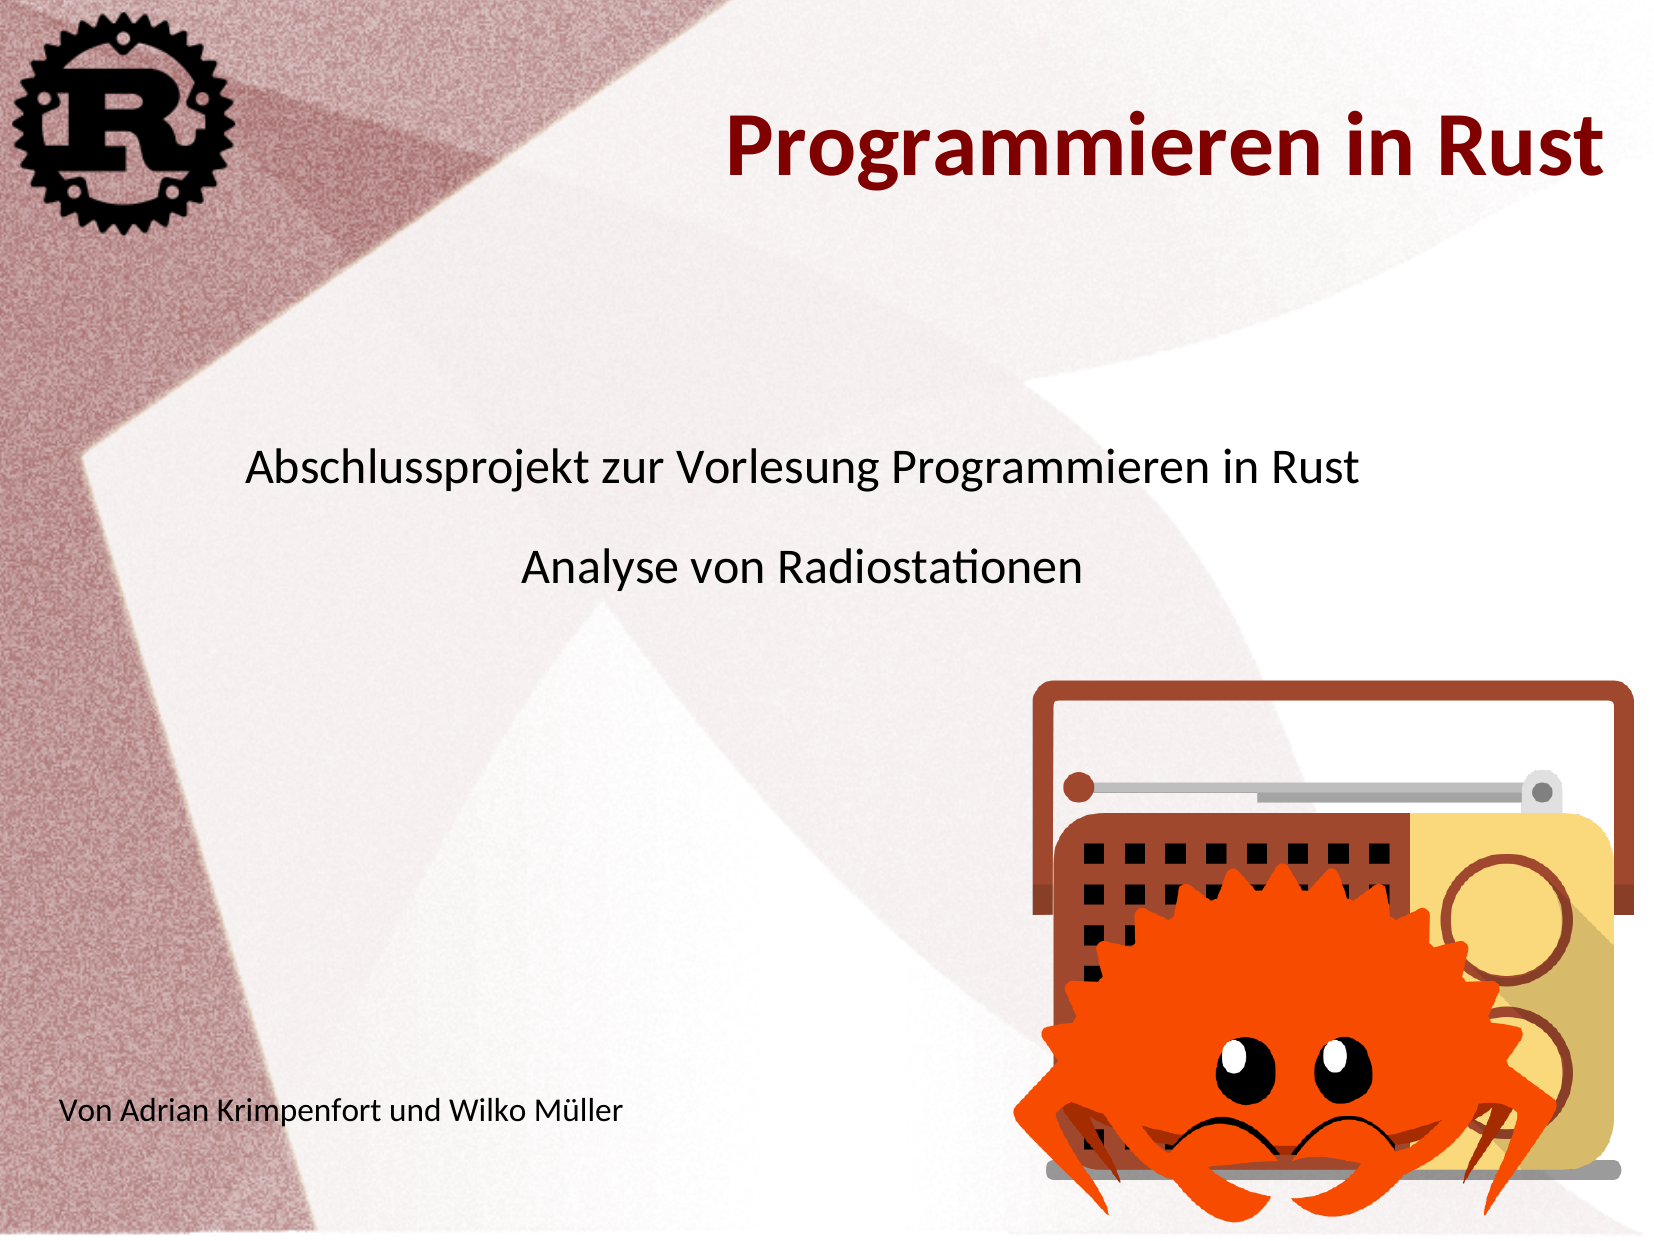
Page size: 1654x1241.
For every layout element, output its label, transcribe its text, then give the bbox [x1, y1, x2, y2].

picture [0, 0, 1654, 1241]
title Programmieren in Rust [596, 49, 1607, 257]
subtitle Abschlussprojekt zur Vorlesung Programmieren in Rust Analyse von Radiostationen Von Adrian Krimpenfort und Wilko Müller [59, 260, 1548, 1217]
